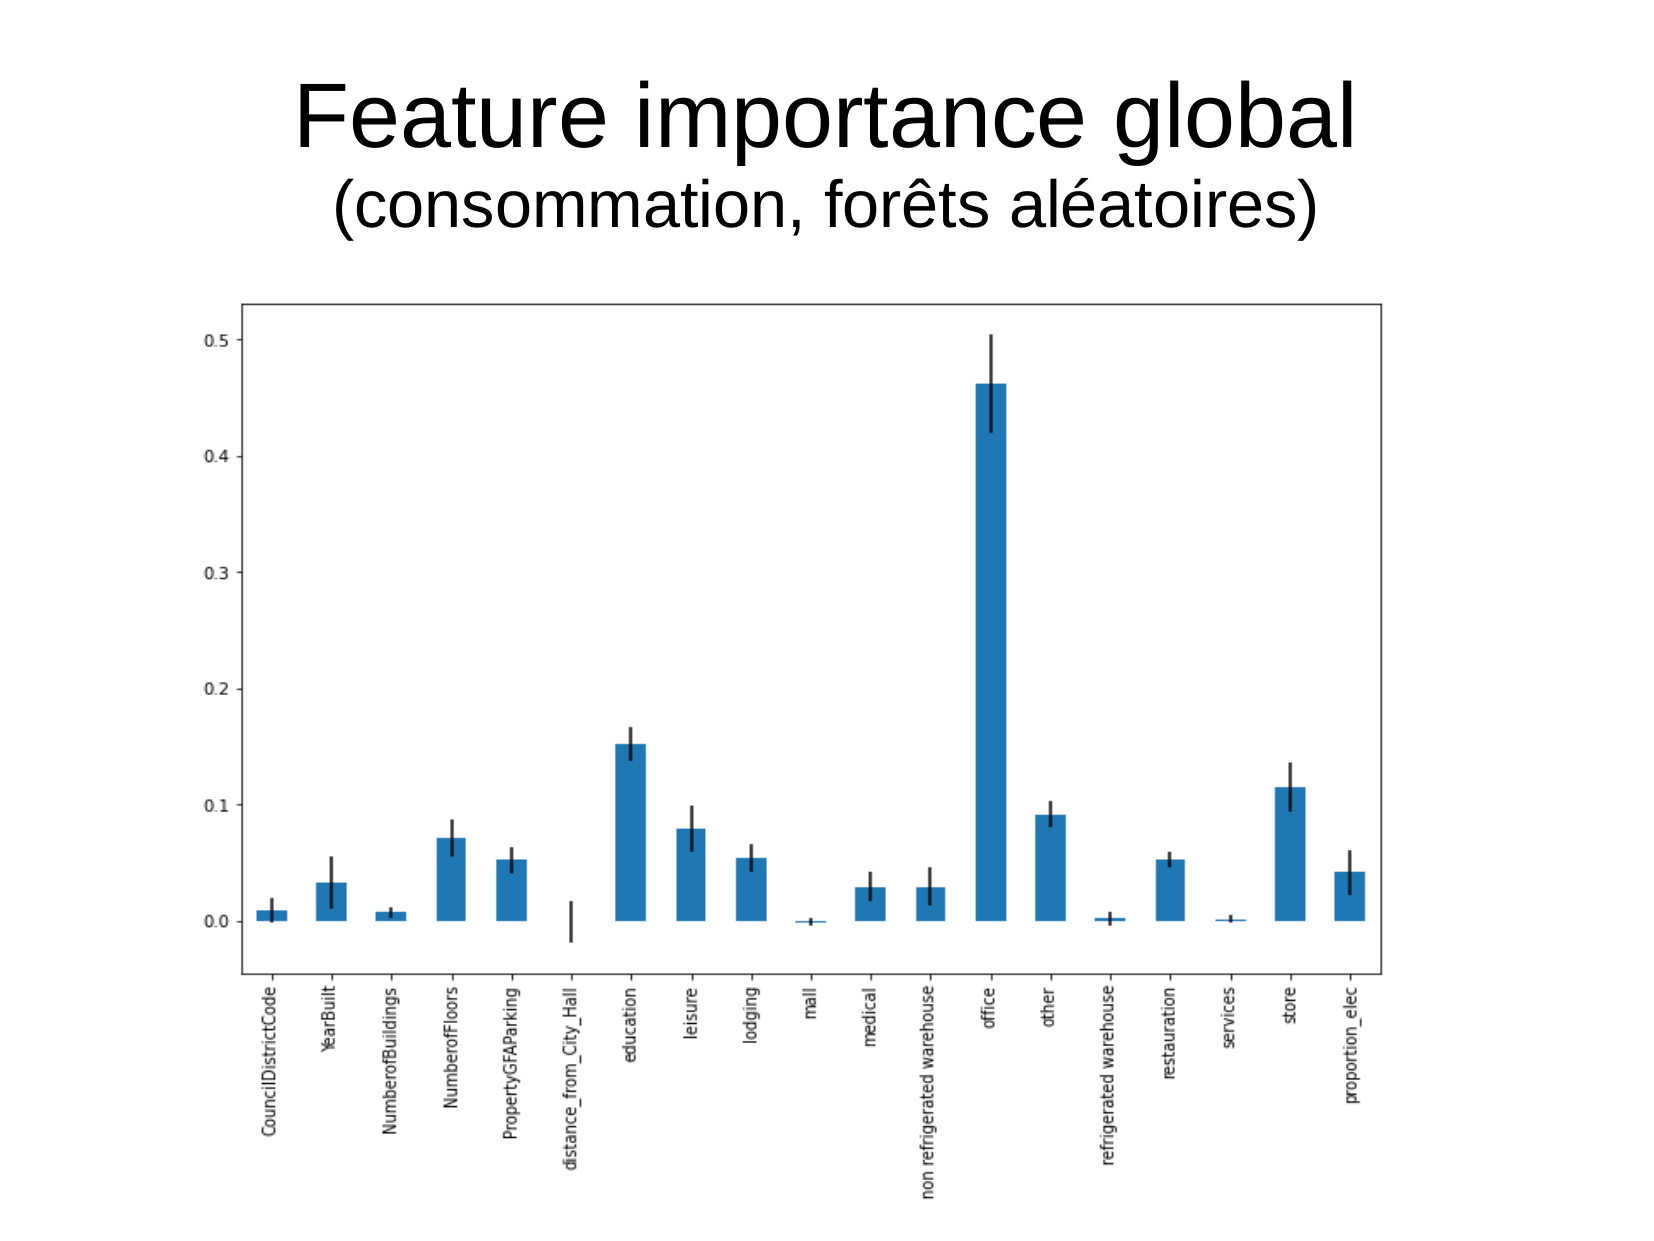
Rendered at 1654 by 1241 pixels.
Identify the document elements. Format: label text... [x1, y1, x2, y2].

title Feature importance global (consommation, forêts aléatoires) [82, 49, 1571, 257]
picture [177, 290, 1430, 1217]
